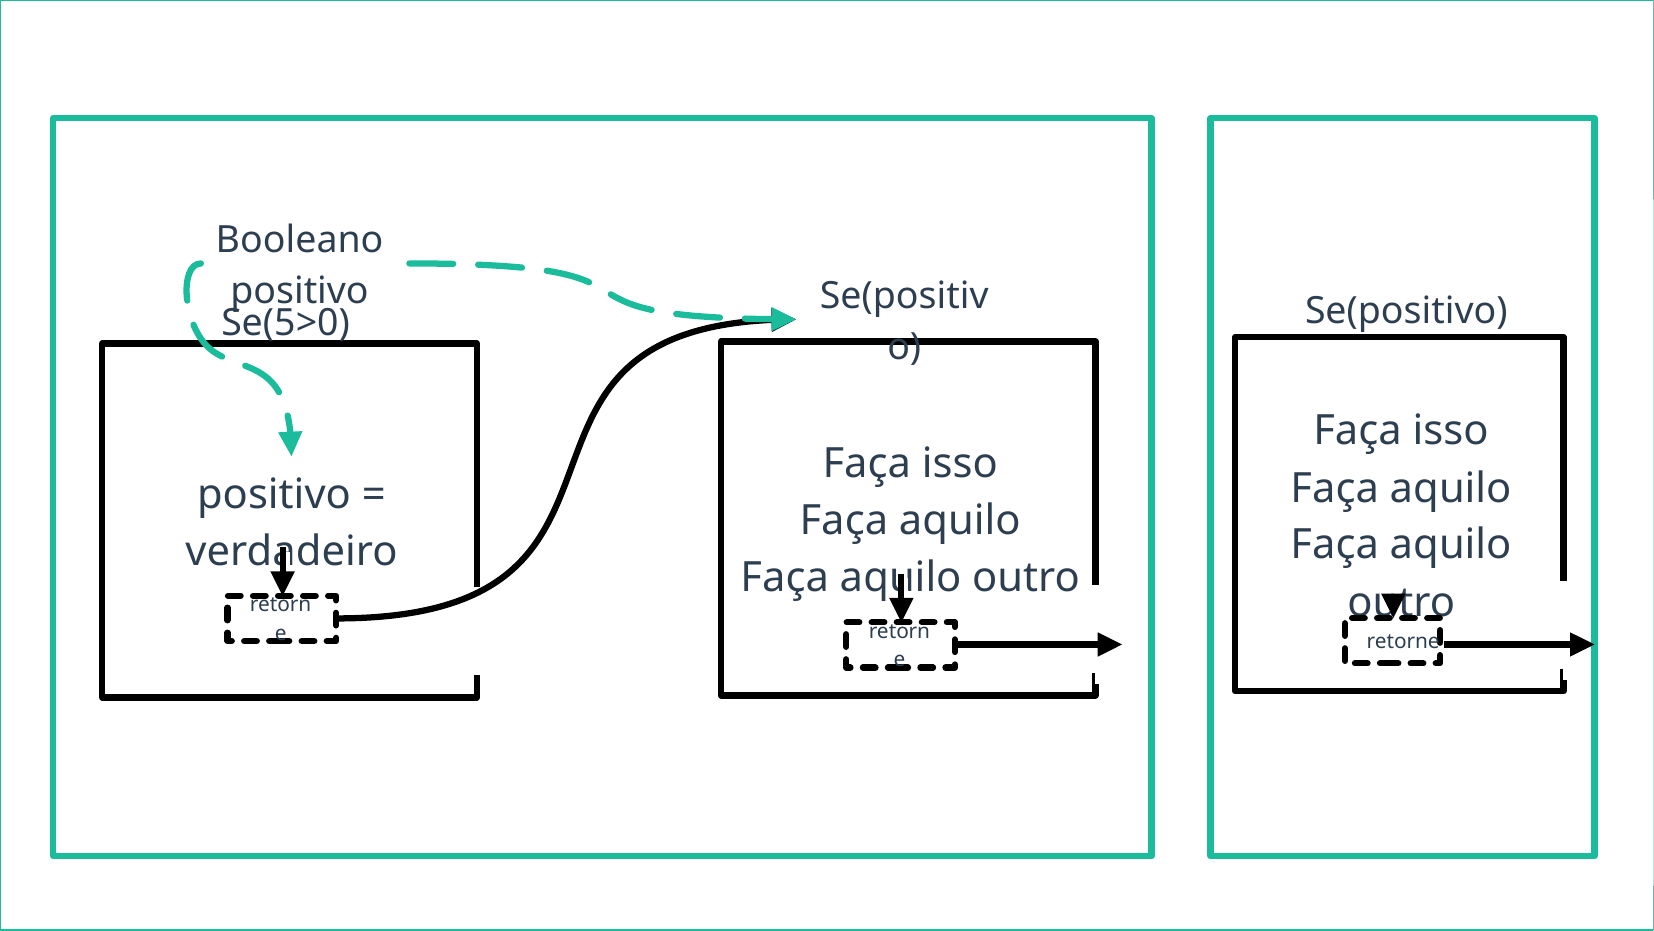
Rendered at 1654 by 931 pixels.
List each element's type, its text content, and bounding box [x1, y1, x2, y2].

text_box Faça isso Faça aquilo Faça aquilo outro [1228, 428, 1574, 601]
text_box retorne [235, 594, 333, 642]
text_box Booleano positivo [200, 208, 410, 319]
text_box [0, 0, 1654, 931]
text_box positivo = verdadeiro [94, 460, 489, 581]
text_box retorne [1351, 606, 1477, 674]
text_box retorne [854, 621, 951, 668]
text_box Se(5>0) [177, 290, 395, 353]
text_box Faça isso Faça aquilo Faça aquilo outro [713, 432, 1108, 605]
text_box Se(positivo) [795, 288, 1013, 351]
text_box Se(positivo) [1289, 254, 1524, 364]
